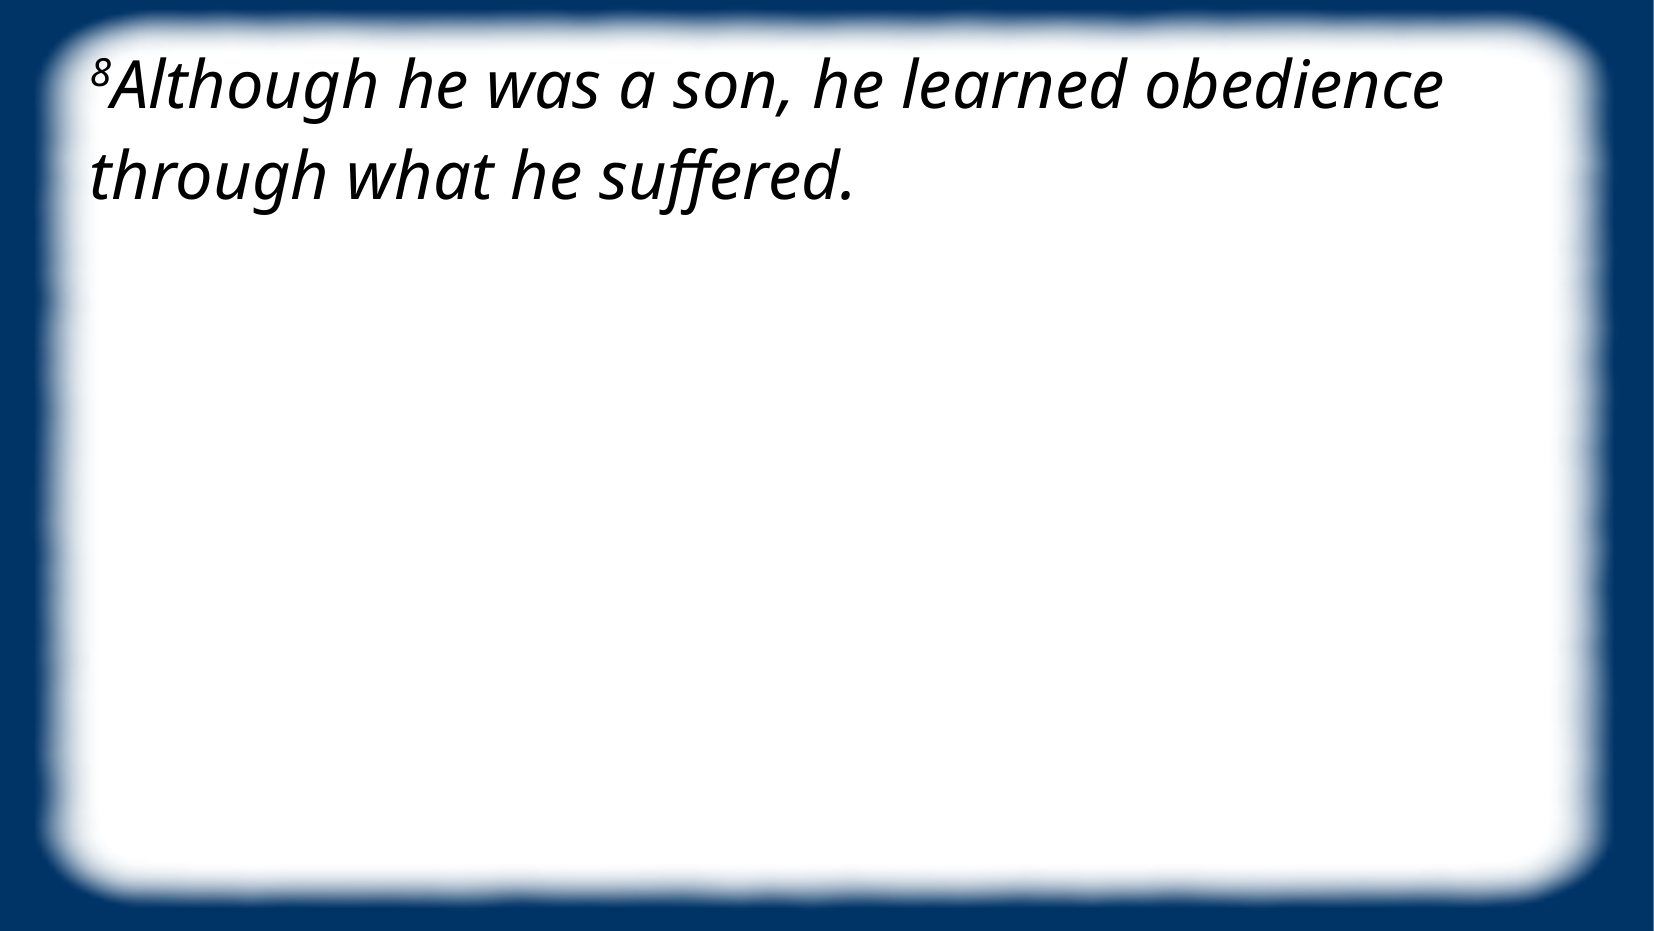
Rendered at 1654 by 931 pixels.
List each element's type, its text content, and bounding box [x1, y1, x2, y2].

text_box 8Although he was a son, he learned obedience through what he suffered. [75, 30, 1591, 578]
picture [0, 0, 1654, 931]
